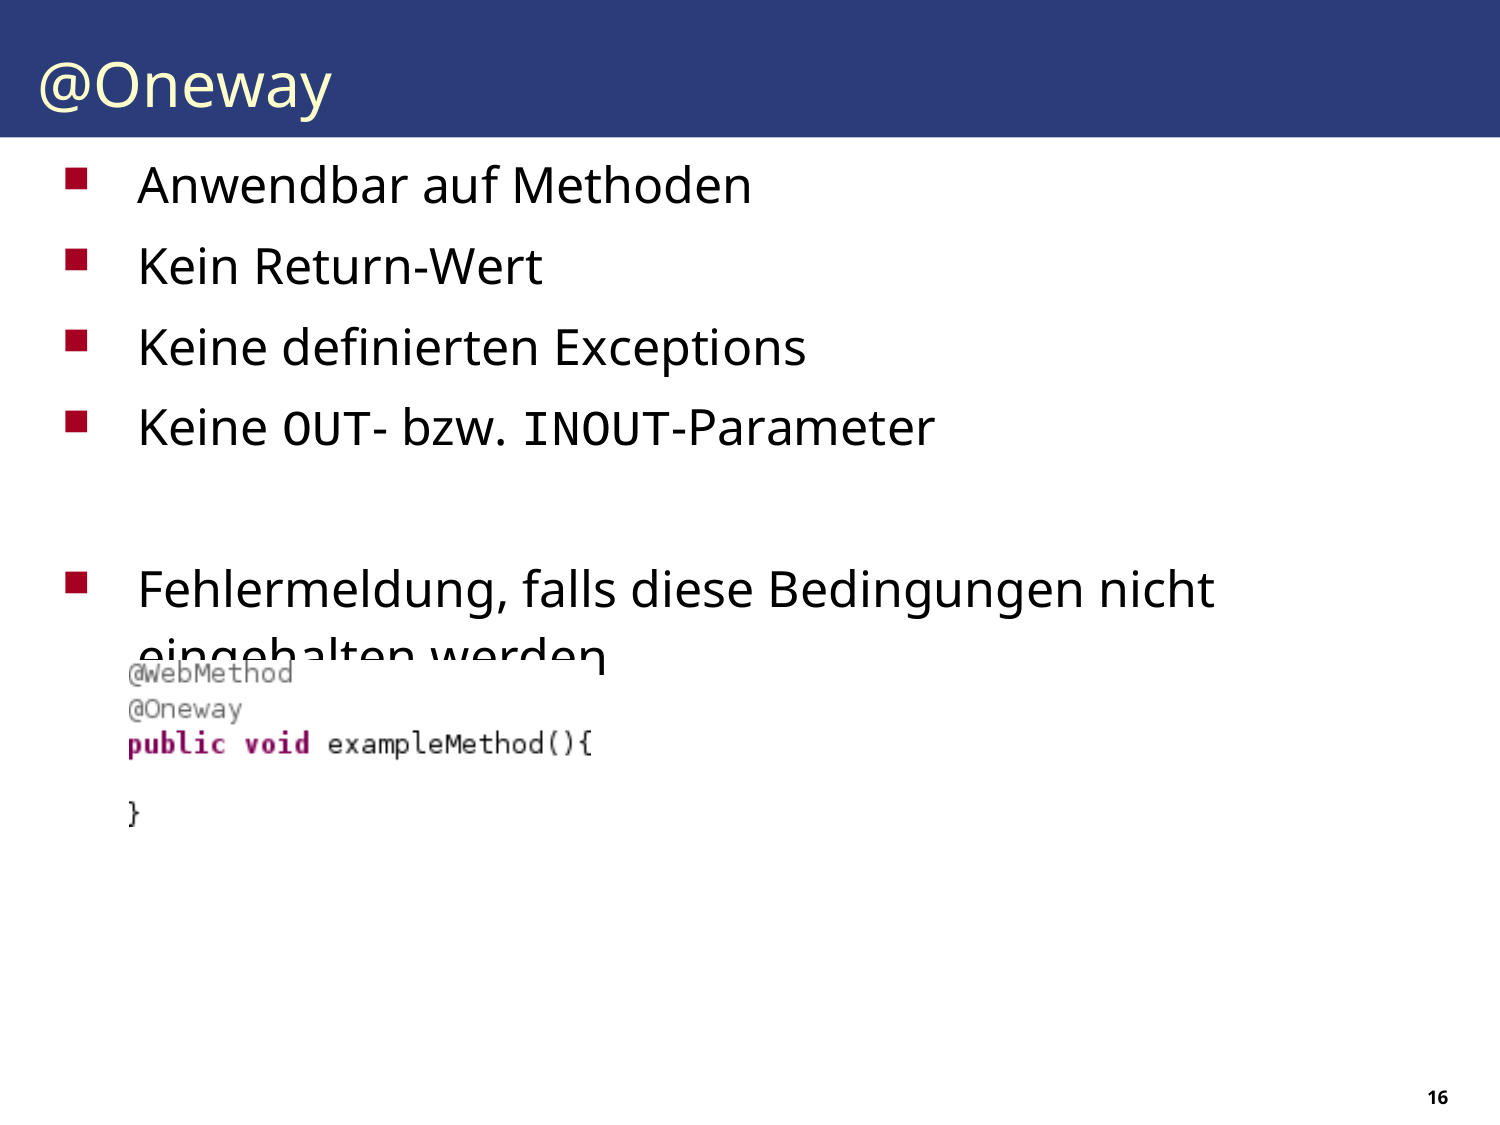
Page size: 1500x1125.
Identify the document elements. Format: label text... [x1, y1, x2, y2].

text_box 16 [1412, 1077, 1500, 1117]
text_box @Oneway [37, 0, 1476, 166]
list Anwendbar auf Methoden Kein Return-Wert Keine definierten Exceptions Keine OUT- bzw. INOUT-Parameter Fehlermeldung, falls diese Bedingungen nicht eingehalten werden [62, 166, 1449, 1072]
picture [129, 660, 591, 827]
